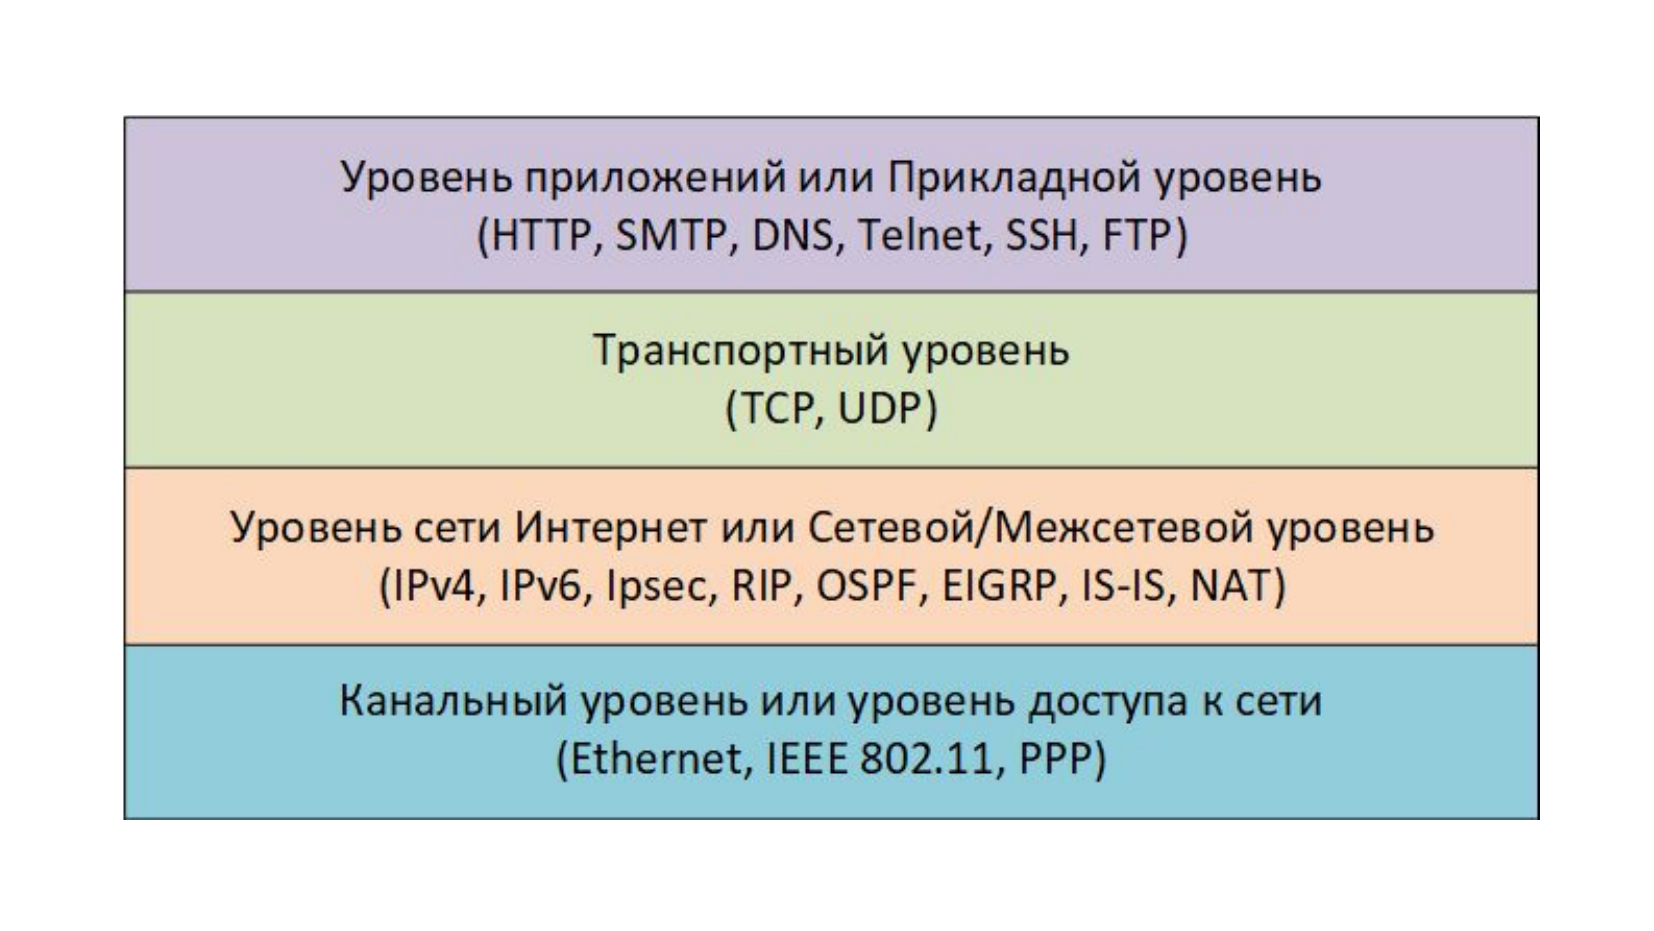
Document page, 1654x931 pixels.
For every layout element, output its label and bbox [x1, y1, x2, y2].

picture [122, 115, 1540, 820]
